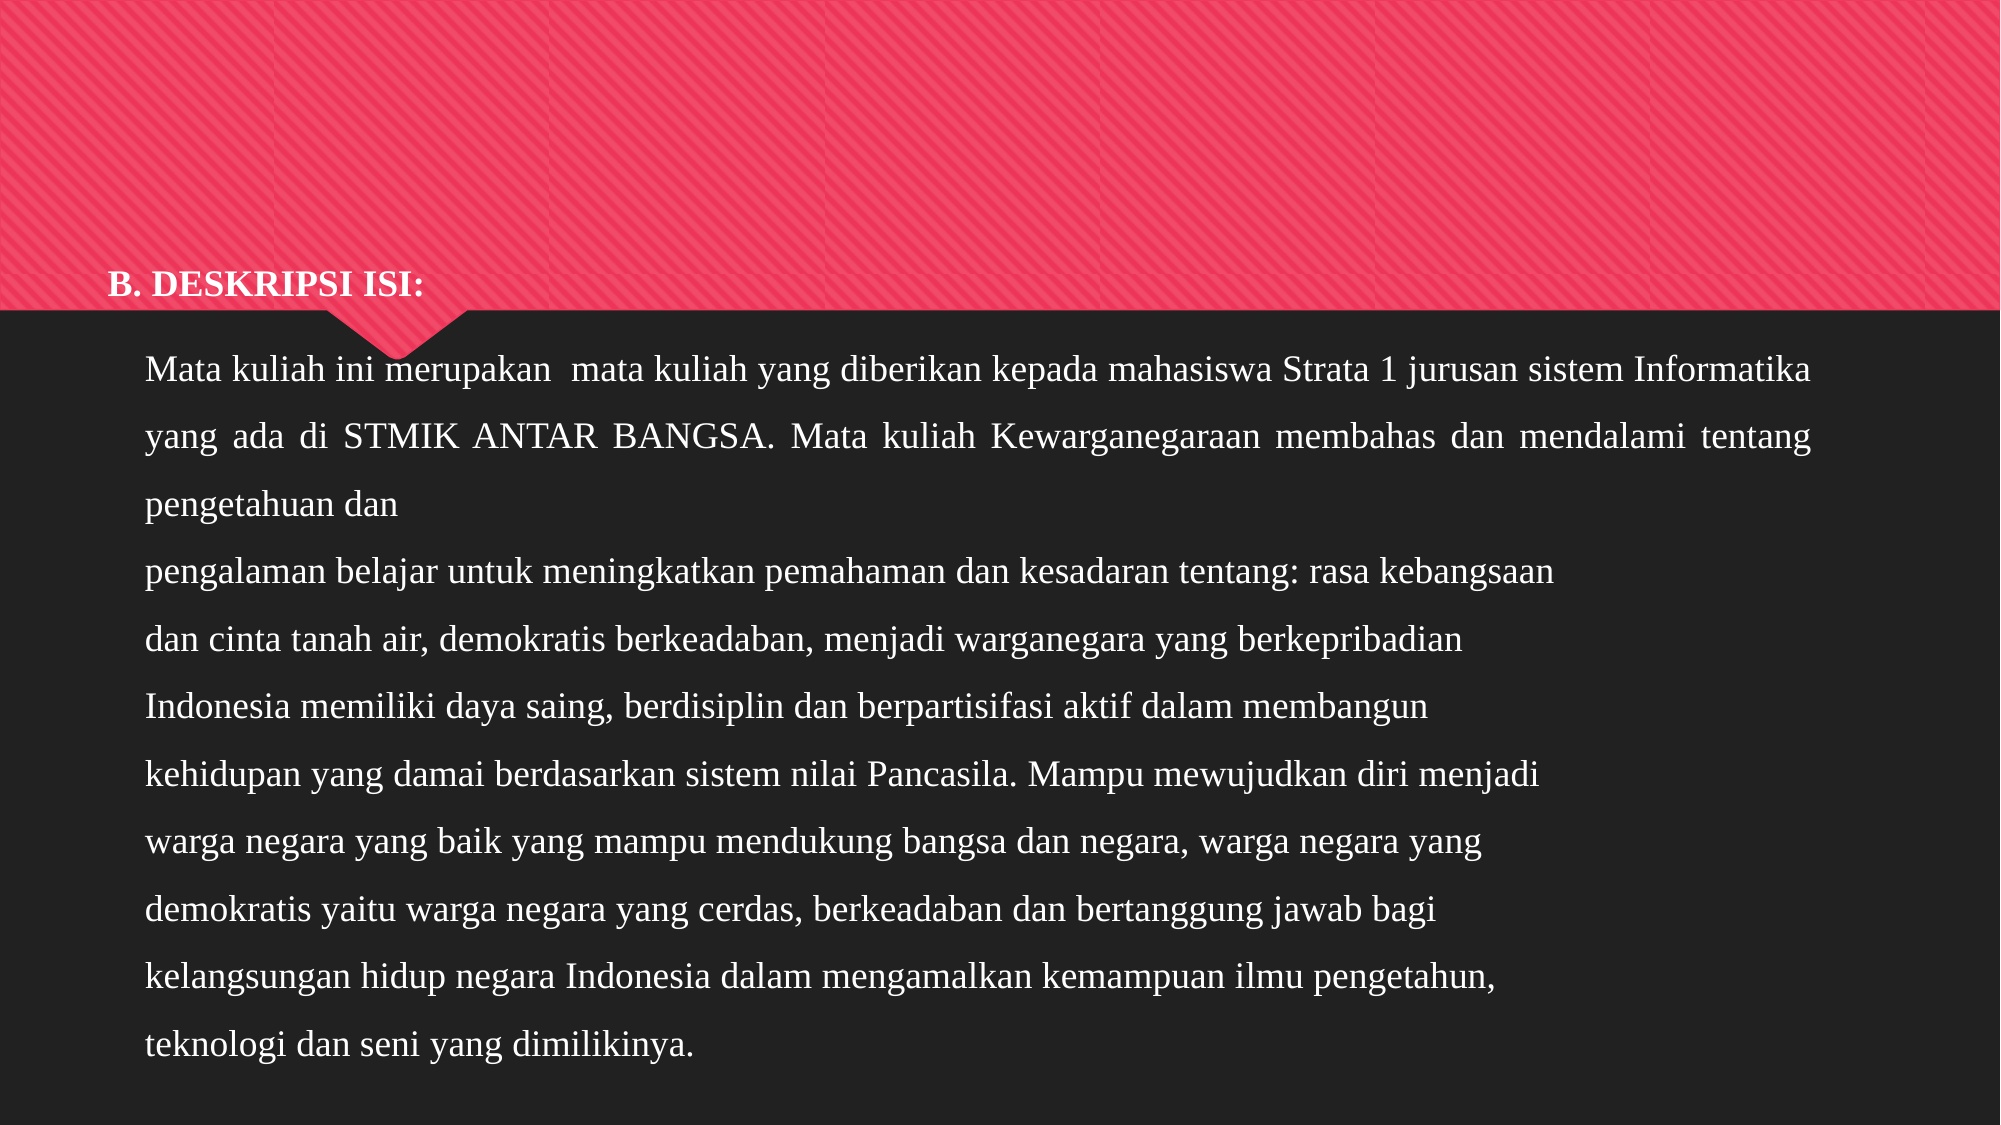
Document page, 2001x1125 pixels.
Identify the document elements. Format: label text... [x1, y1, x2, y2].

text_box B. DESKRIPSI ISI: Mata kuliah ini merupakan mata kuliah yang diberikan kepada mahasiswa Strata 1 jurusan sistem Informatika yang ada di STMIK ANTAR BANGSA. Mata kuliah Kewarganegaraan membahas dan mendalami tentang pengetahuan dan pengalaman belajar untuk meningkatkan pemahaman dan kesadaran tentang: rasa kebangsaan dan cinta tanah air, demokratis berkeadaban, menjadi warganegara yang berkepribadian Indonesia memiliki daya saing, berdisiplin dan berpartisifasi aktif dalam membangun kehidupan yang damai berdasarkan sistem nilai Pancasila. Mampu mewujudkan diri menjadi warga negara yang baik yang mampu mendukung bangsa dan negara, warga negara yang demokratis yaitu warga negara yang cerdas, berkeadaban dan bertanggung jawab bagi kelangsungan hidup negara Indonesia dalam mengamalkan kemampuan ilmu pengetahun, teknologi dan seni yang dimilikinya. [92, 249, 1829, 1072]
